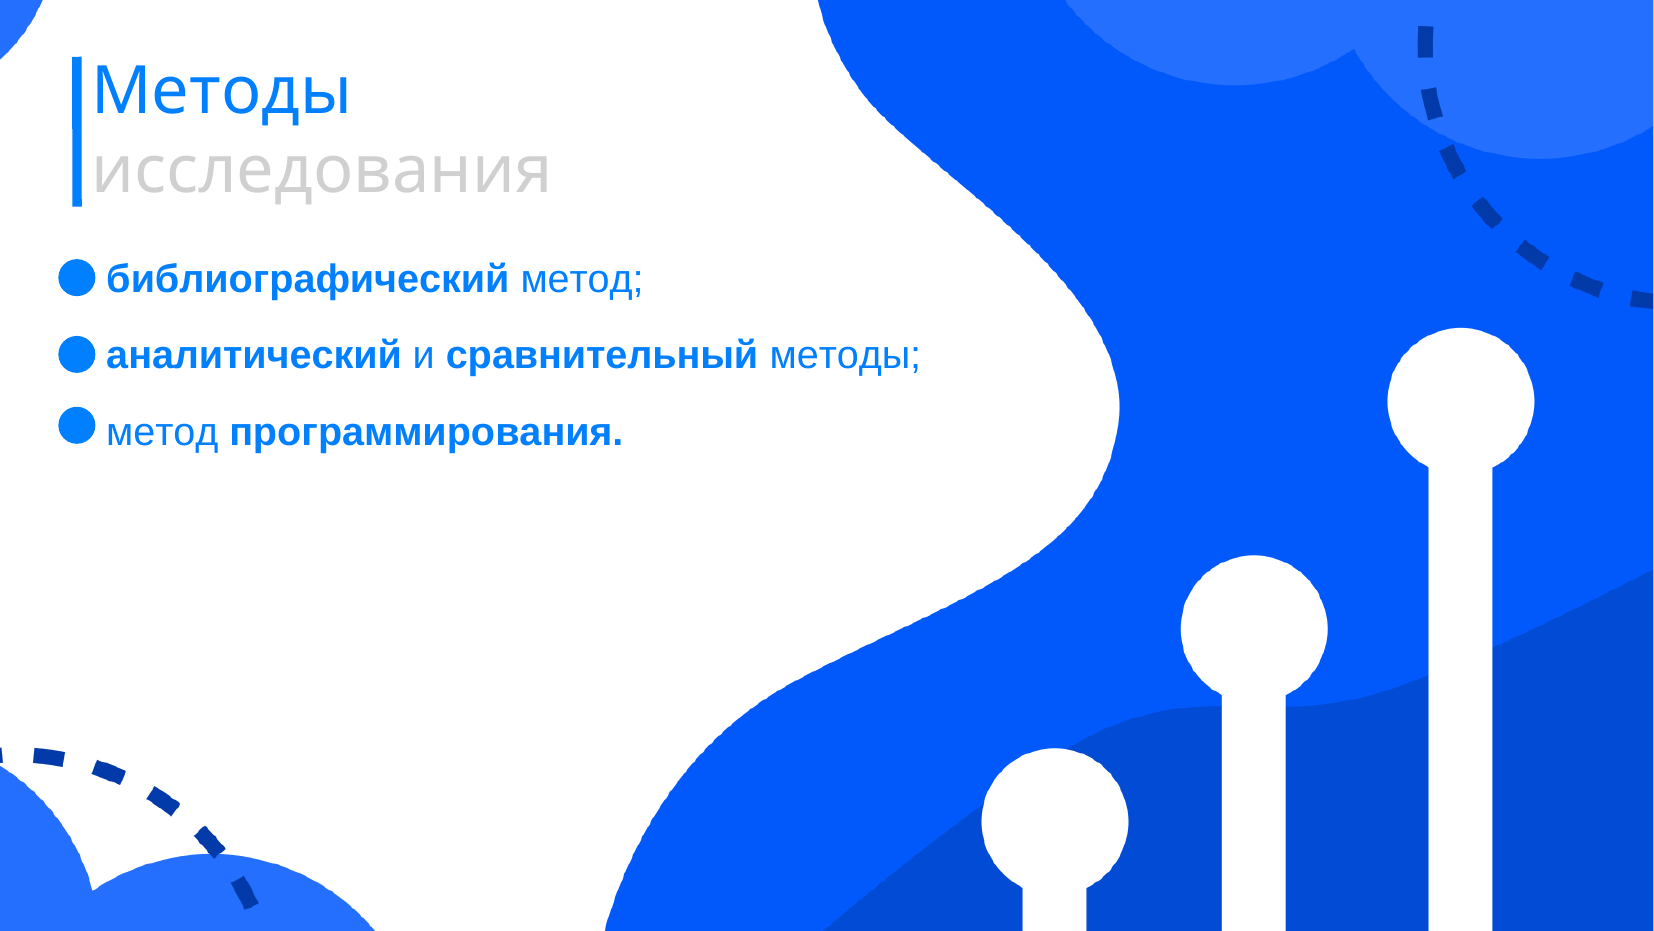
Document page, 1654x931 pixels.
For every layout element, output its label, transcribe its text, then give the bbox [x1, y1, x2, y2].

text_box Методы исследования [76, 46, 646, 213]
text_box [59, 336, 95, 373]
text_box [59, 259, 95, 296]
picture [0, 0, 1654, 931]
text_box библиографический метод; аналитический и сравнительный методы; метод программирования. [106, 164, 963, 502]
text_box [59, 407, 95, 444]
